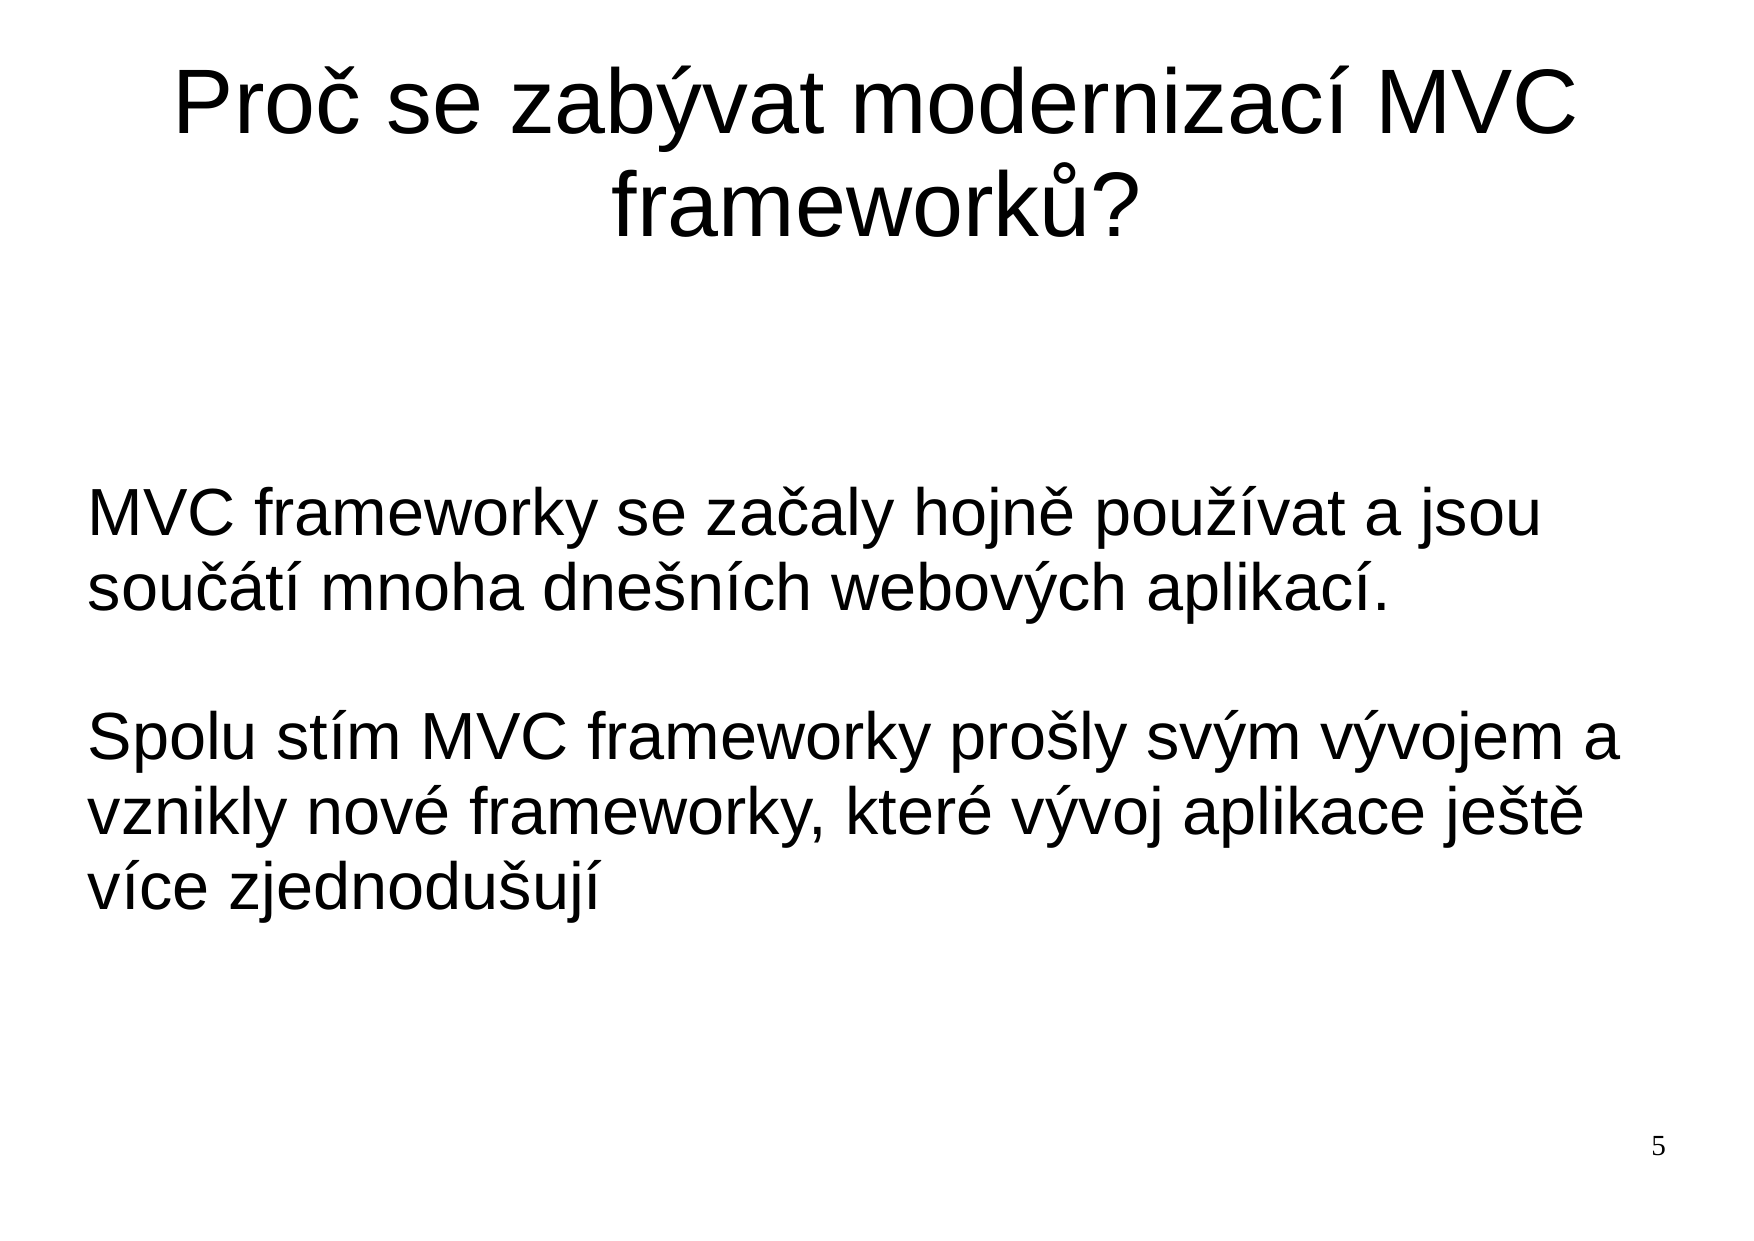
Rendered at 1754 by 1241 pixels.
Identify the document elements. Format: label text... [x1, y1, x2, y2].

title Proč se zabývat modernizací MVC frameworků? [87, 49, 1667, 257]
subtitle MVC frameworky se začaly hojně používat a jsou součátí mnoha dnešních webových aplikací. Spolu stím MVC frameworky prošly svým vývojem a vznikly nové frameworky, které vývoj aplikace ještě více zjednodušují [87, 297, 1667, 1102]
